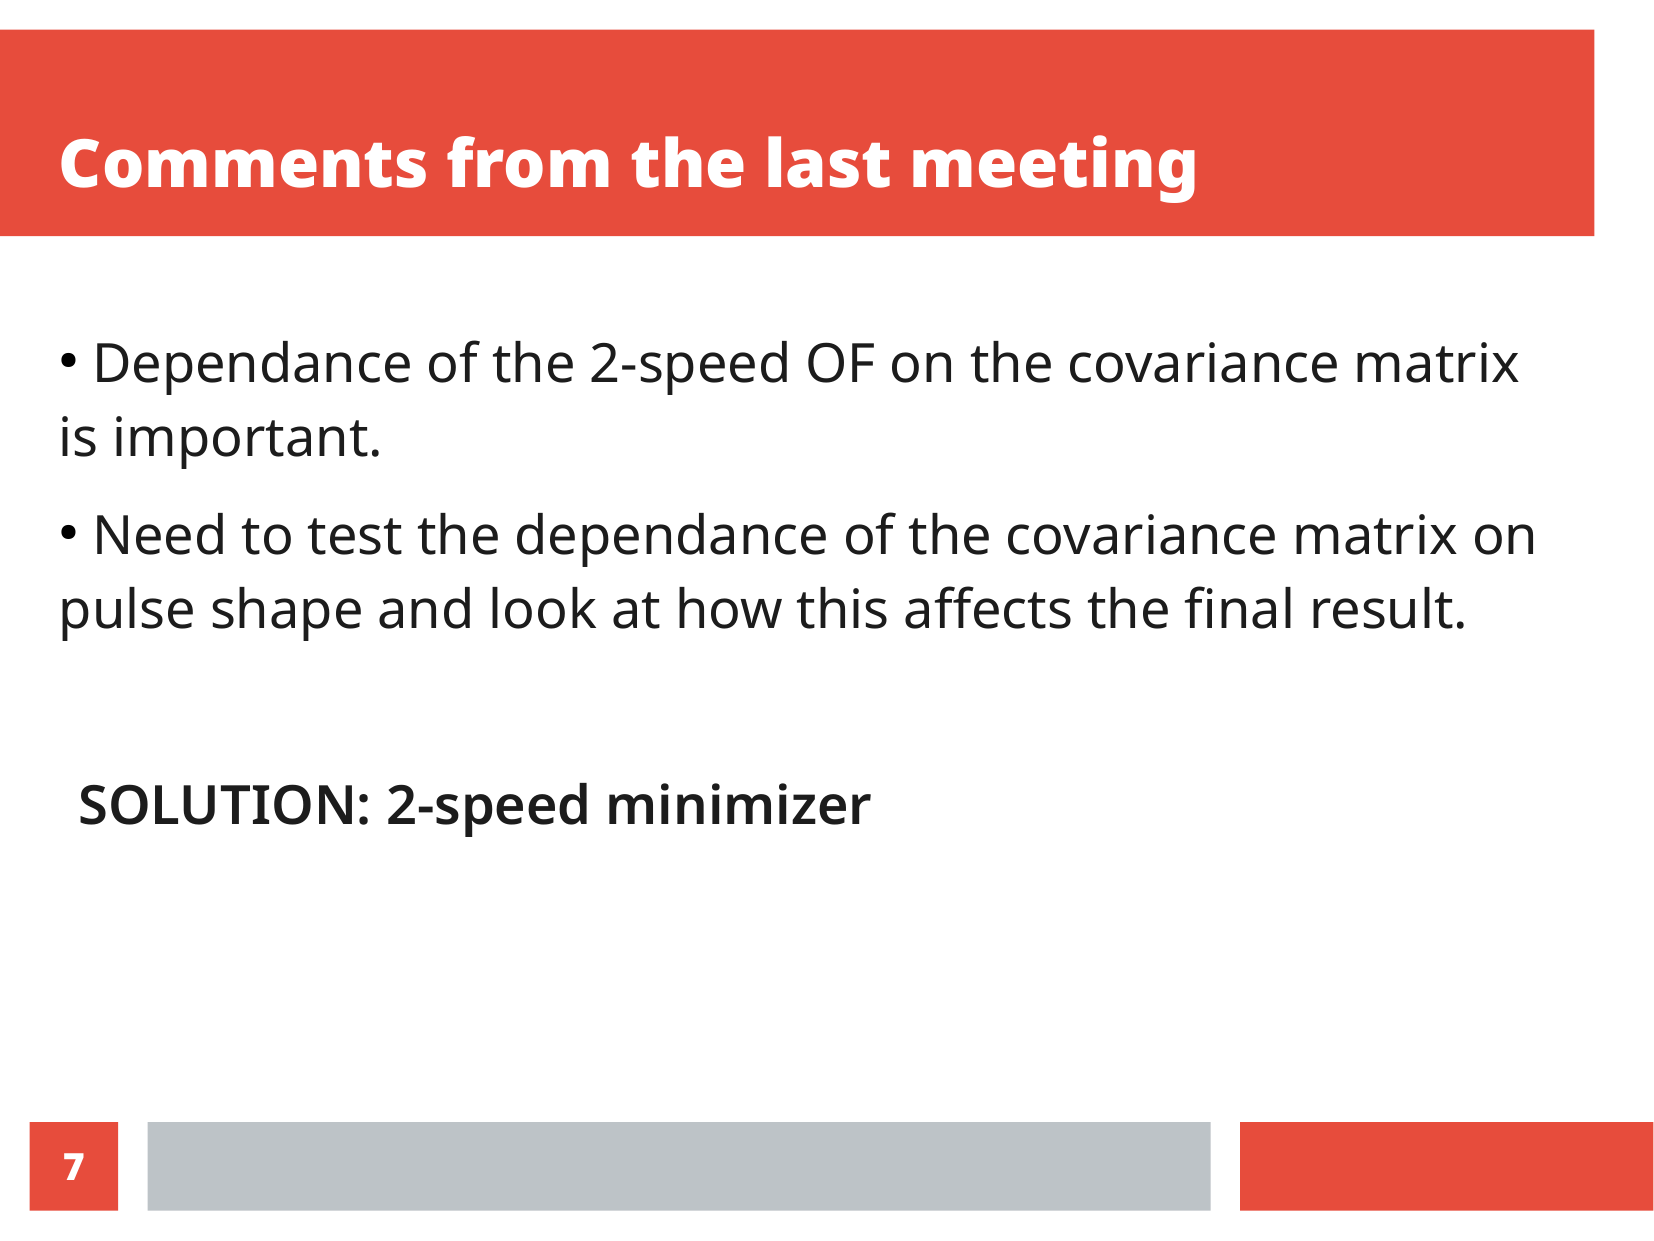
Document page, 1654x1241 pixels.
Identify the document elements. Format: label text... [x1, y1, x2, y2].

title Comments from the last meeting [59, 59, 1595, 207]
list Dependance of the 2-speed OF on the covariance matrix is important. Need to test the dependance of the covariance matrix on pulse shape and look at how this affects the final result. SOLUTION: 2-speed minimizer [59, 324, 1565, 1093]
